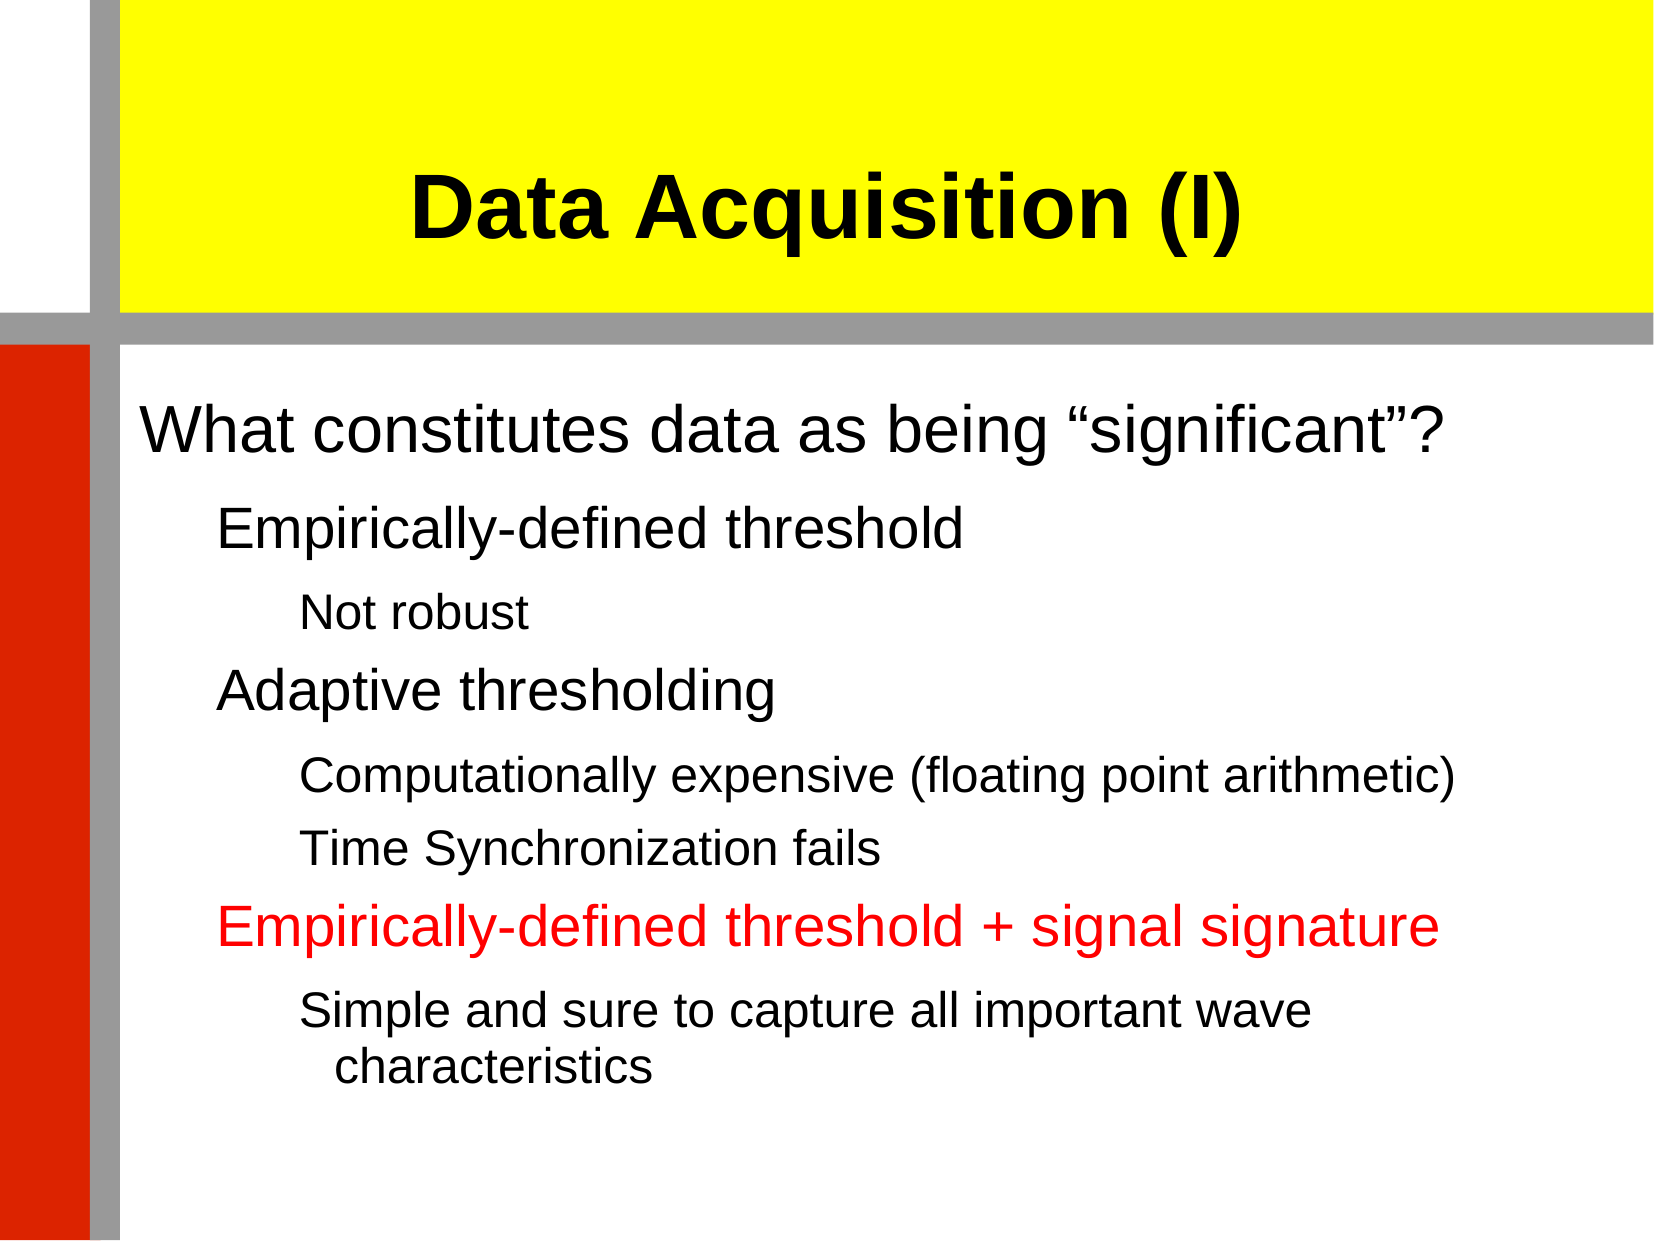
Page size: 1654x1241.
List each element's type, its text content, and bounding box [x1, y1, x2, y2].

list What constitutes data as being “significant”? Empirically-defined threshold Not robust Adaptive thresholding Computationally expensive (floating point arithmetic) Time Synchronization fails Empirically-defined threshold + signal signature Simple and sure to capture all important wave characteristics [121, 391, 1534, 1112]
title Data Acquisition (I) [121, 110, 1534, 303]
